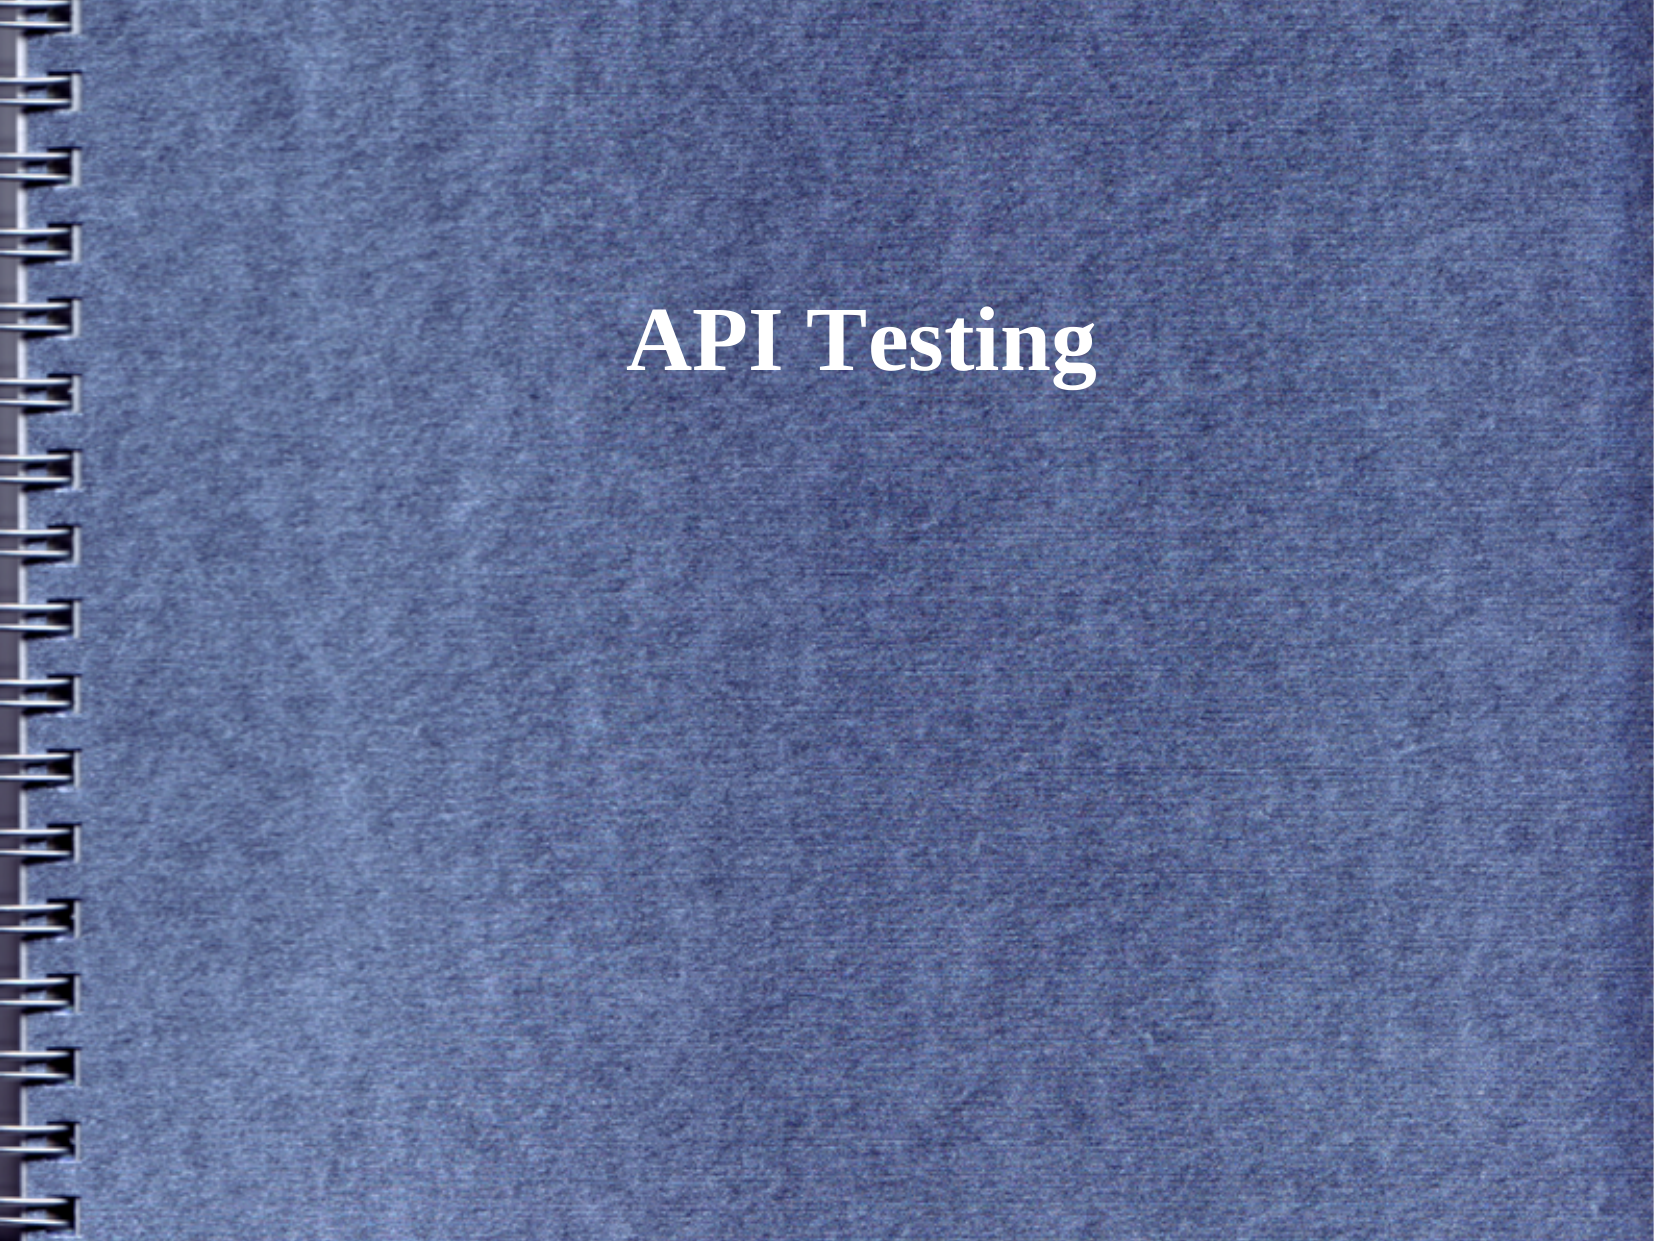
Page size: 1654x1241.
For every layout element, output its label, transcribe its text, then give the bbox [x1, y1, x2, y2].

picture [0, 0, 1654, 1241]
title API Testing [118, 236, 1607, 444]
